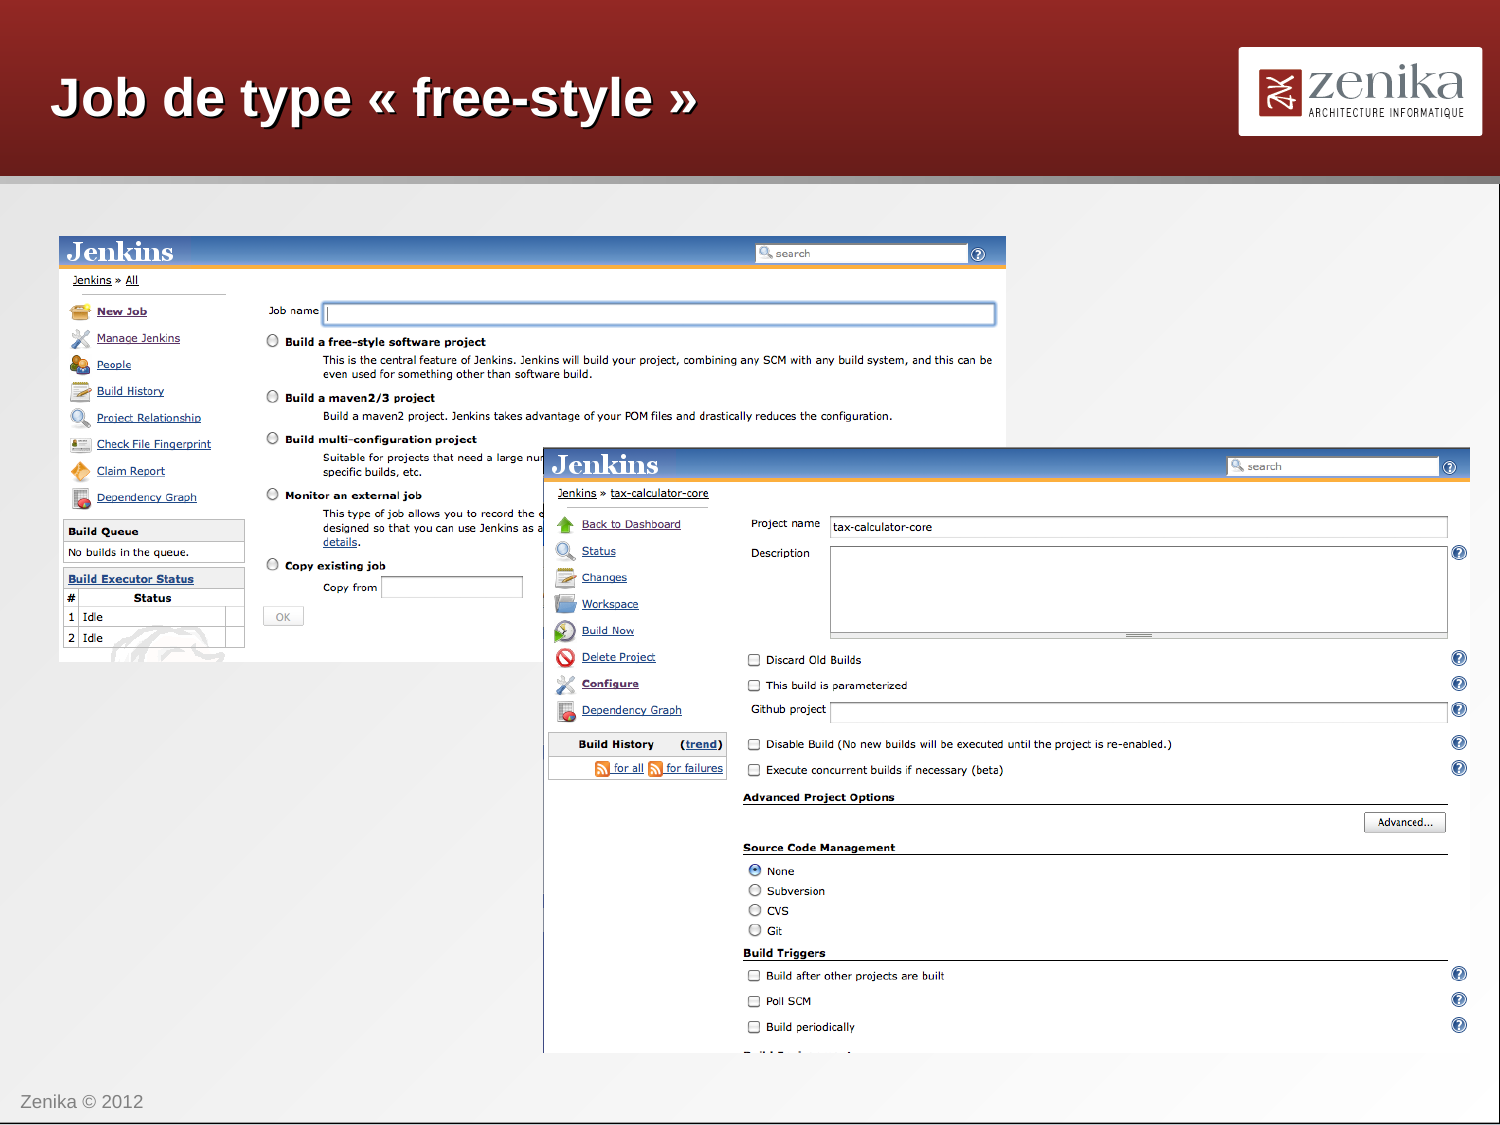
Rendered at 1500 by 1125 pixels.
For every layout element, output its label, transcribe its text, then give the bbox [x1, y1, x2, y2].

title Job de type « free-style » [50, 15, 1206, 180]
picture [59, 236, 1470, 1053]
picture [1257, 58, 1464, 125]
